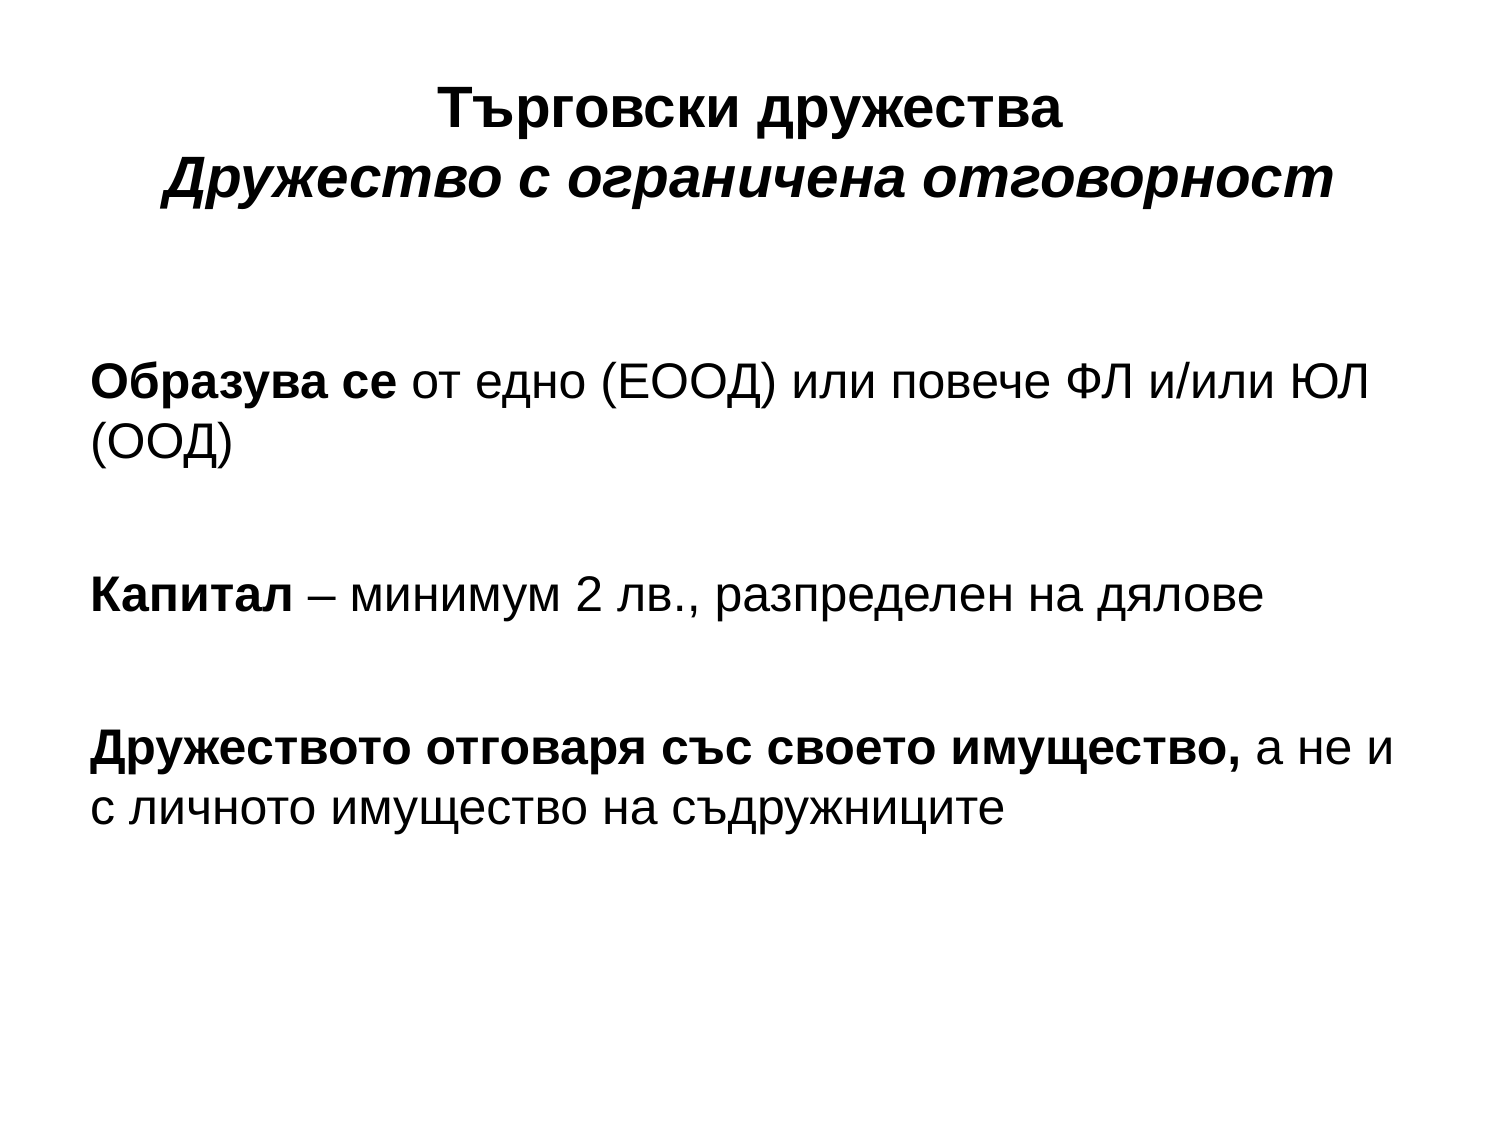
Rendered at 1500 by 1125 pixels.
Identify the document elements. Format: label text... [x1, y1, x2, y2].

title Търговски дружества Дружество с ограничена отговорност [75, 45, 1426, 233]
list Образува се от едно (ЕООД) или повече ФЛ и/или ЮЛ (ООД) Капитал – минимум 2 лв., разпределен на дялове Дружеството отговаря със своето имущество, а не и с личното имущество на съдружниците [75, 263, 1426, 1007]
